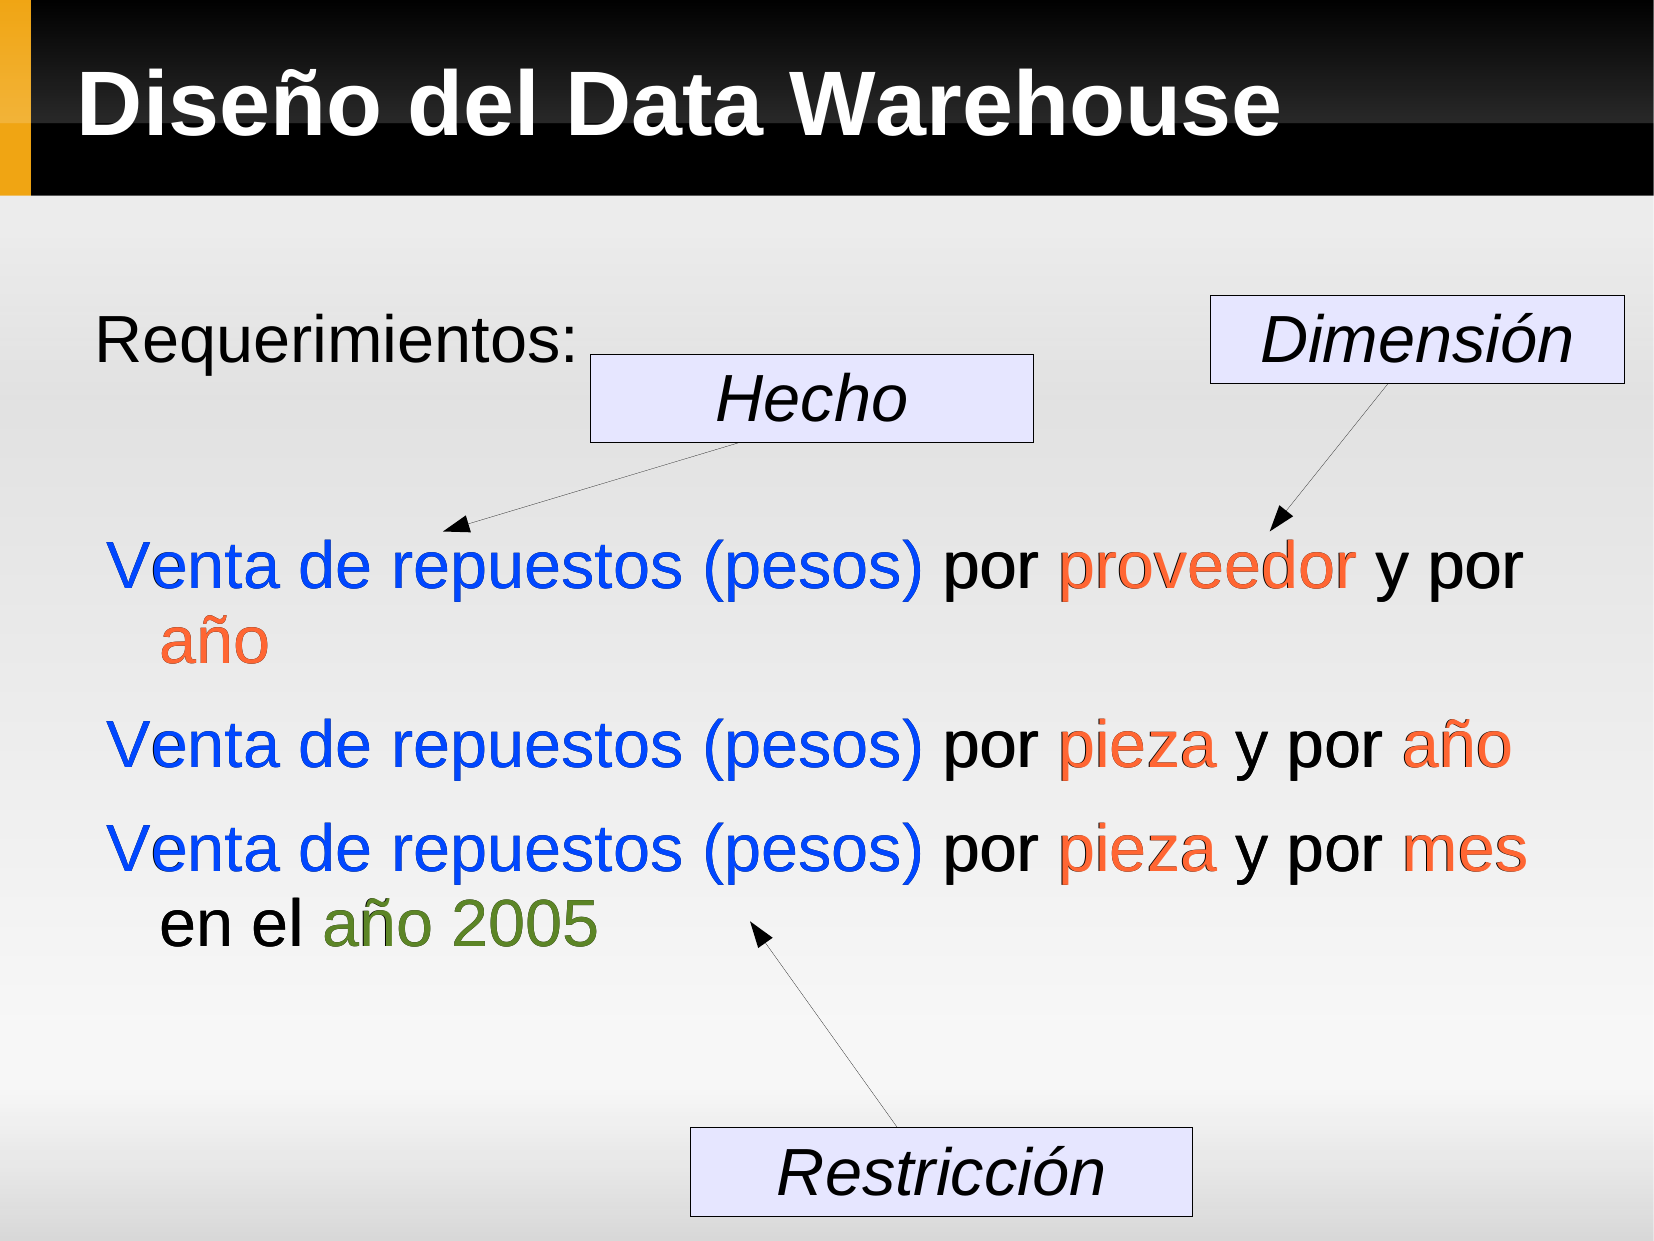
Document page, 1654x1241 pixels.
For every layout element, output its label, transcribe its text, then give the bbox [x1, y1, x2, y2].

list Venta de repuestos (pesos) por proveedor y por año Venta de repuestos (pesos) por pieza y por año Venta de repuestos (pesos) por pieza y por mes en el año 2005 [88, 527, 1577, 961]
title Diseño del Data Warehouse [76, 7, 1565, 200]
text_box Restricción [690, 1127, 1193, 1217]
text_box Dimensión [1210, 295, 1625, 384]
picture [0, 0, 1654, 1241]
text_box Requerimientos: [79, 294, 597, 384]
text_box Hecho [590, 354, 1034, 443]
